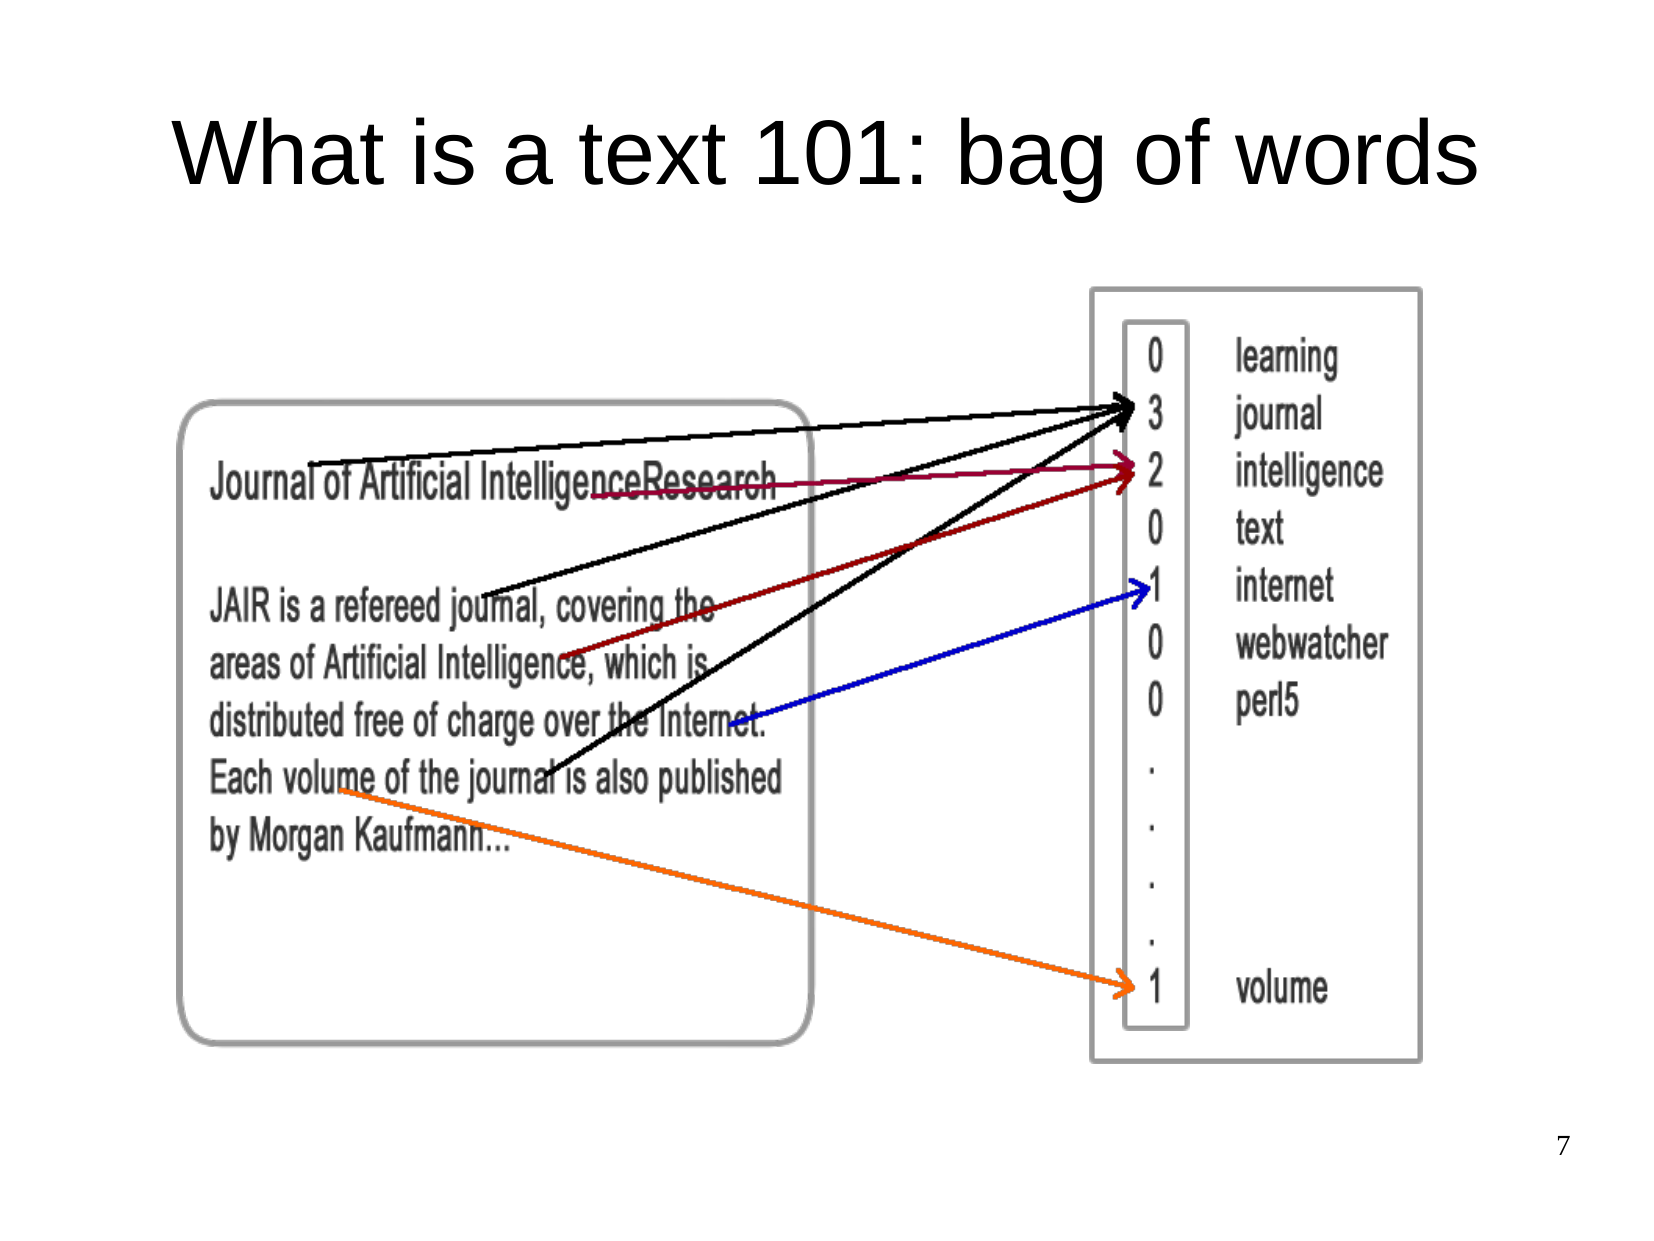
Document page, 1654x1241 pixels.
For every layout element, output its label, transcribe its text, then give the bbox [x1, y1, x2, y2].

picture [175, 284, 1426, 1067]
title What is a text 101: bag of words [82, 49, 1571, 257]
